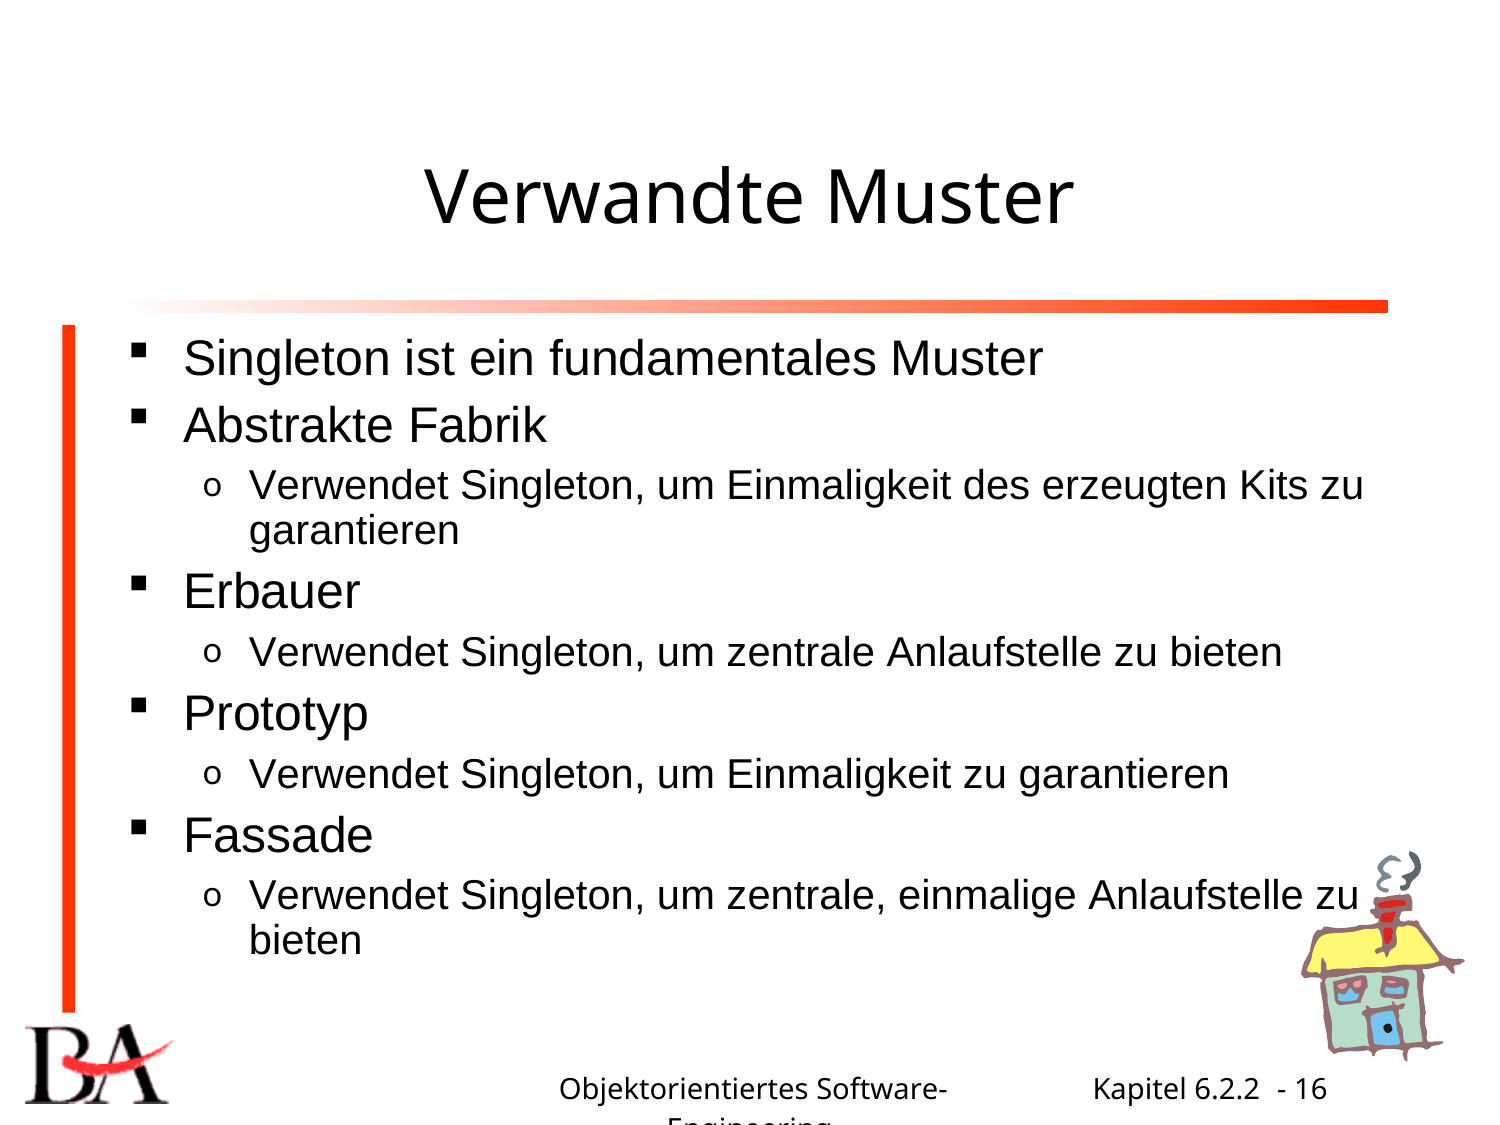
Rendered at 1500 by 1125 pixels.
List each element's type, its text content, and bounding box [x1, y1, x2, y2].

list Singleton ist ein fundamentales Muster Abstrakte Fabrik Verwendet Singleton, um Einmaligkeit des erzeugten Kits zu garantieren Erbauer Verwendet Singleton, um zentrale Anlaufstelle zu bieten Prototyp Verwendet Singleton, um Einmaligkeit zu garantieren Fassade Verwendet Singleton, um zentrale, einmalige Anlaufstelle zu bieten [112, 324, 1388, 1051]
chart [1299, 849, 1466, 1063]
picture [24, 1024, 175, 1104]
title Verwandte Muster [112, 99, 1388, 288]
